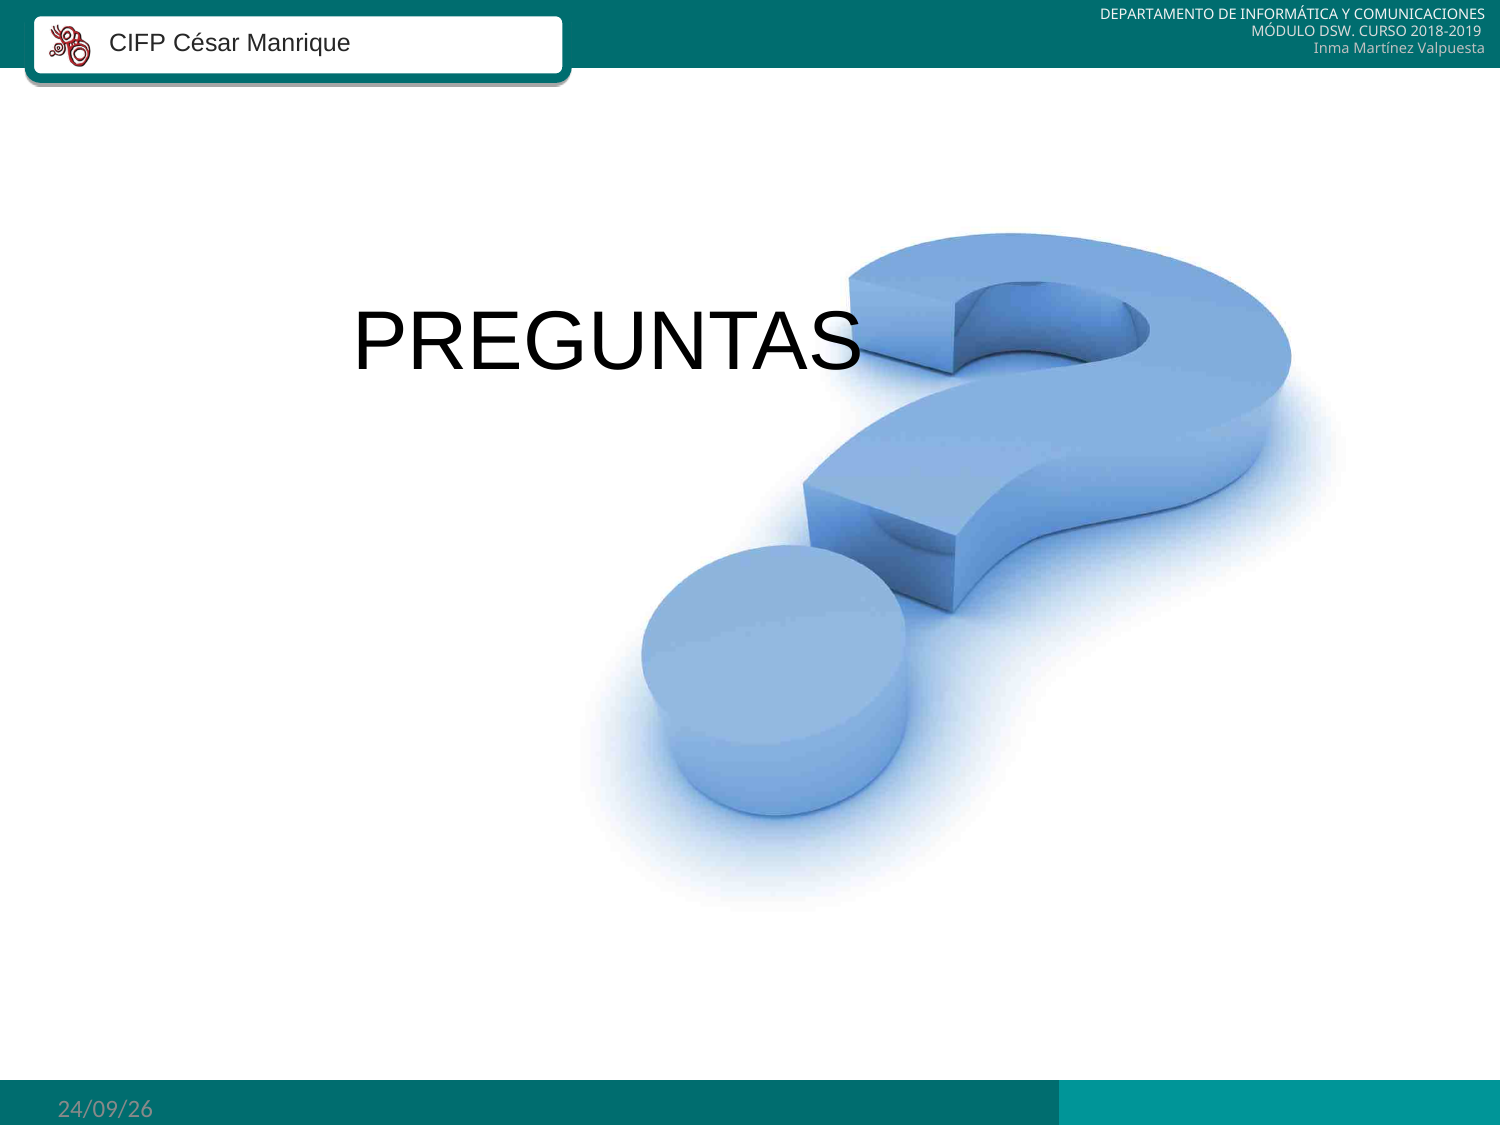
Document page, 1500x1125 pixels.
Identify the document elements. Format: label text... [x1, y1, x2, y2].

picture [430, 196, 1410, 963]
title PREGUNTAS [76, 278, 1105, 717]
picture [47, 23, 93, 67]
text_box 18/09/18 [42, 1085, 344, 1125]
